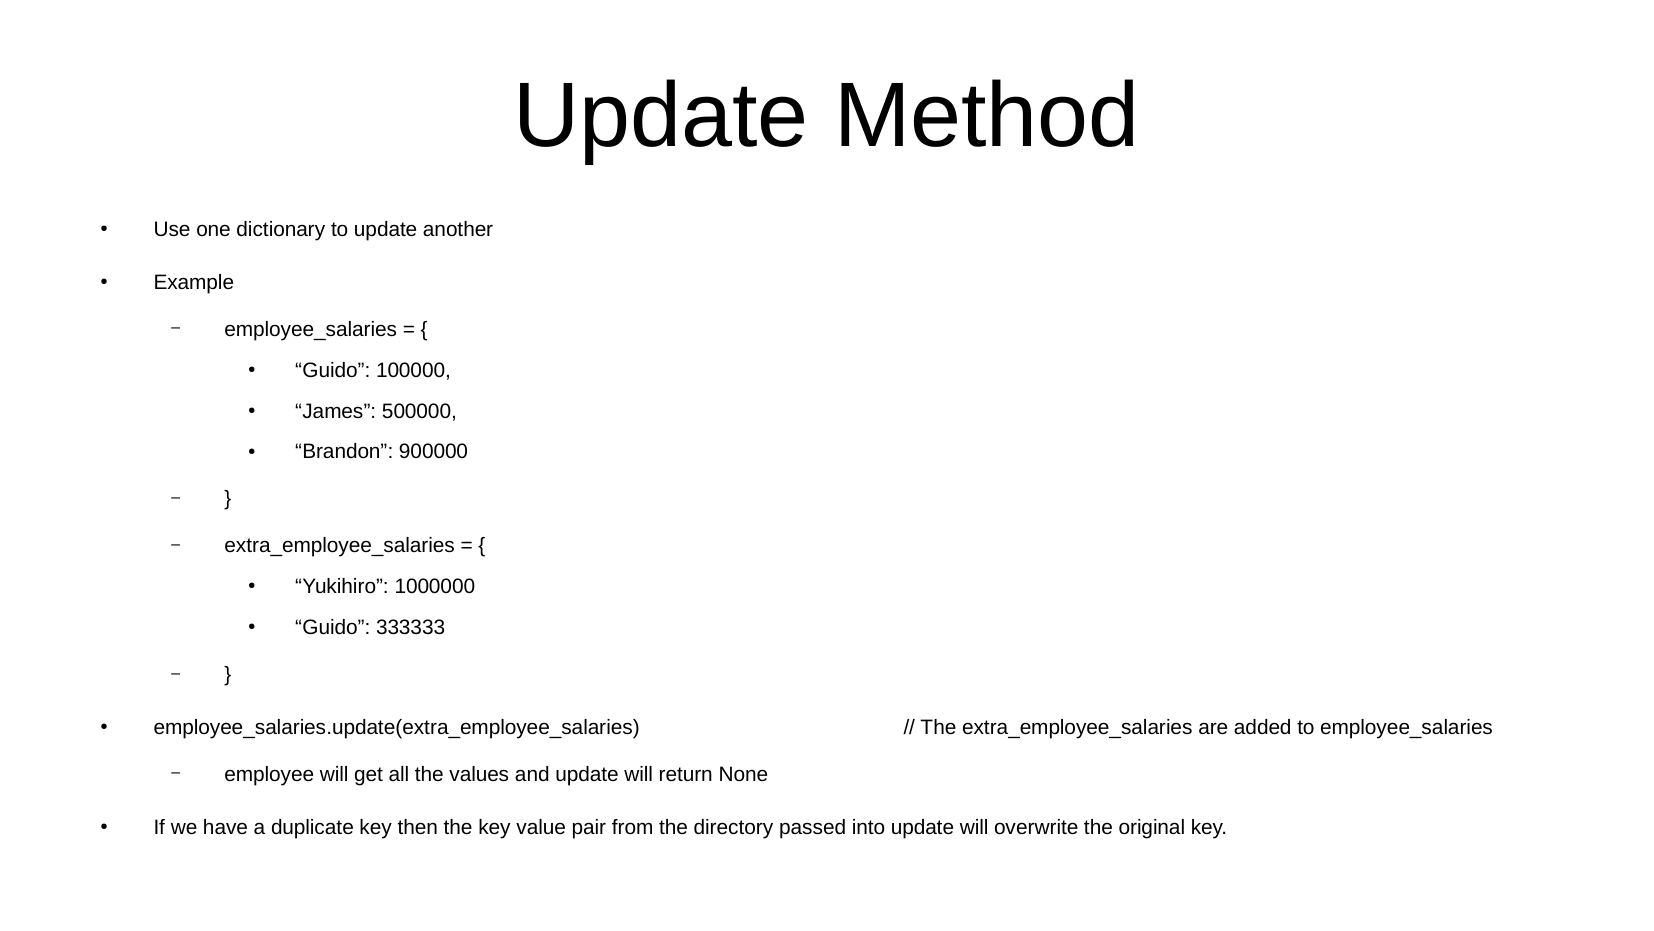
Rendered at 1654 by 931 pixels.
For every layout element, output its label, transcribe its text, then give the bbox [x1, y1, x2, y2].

list Use one dictionary to update another Example employee_salaries = { “Guido”: 100000, “James”: 500000, “Brandon”: 900000 } extra_employee_salaries = { “Yukihiro”: 1000000 “Guido”: 333333 } employee_salaries.update(extra_employee_salaries) // The extra_employee_salaries are added to employee_salaries employee will get all the values and update will return None If we have a duplicate key then the key value pair from the directory passed into update will overwrite the original key. [82, 217, 1621, 901]
title Update Method [82, 37, 1571, 193]
